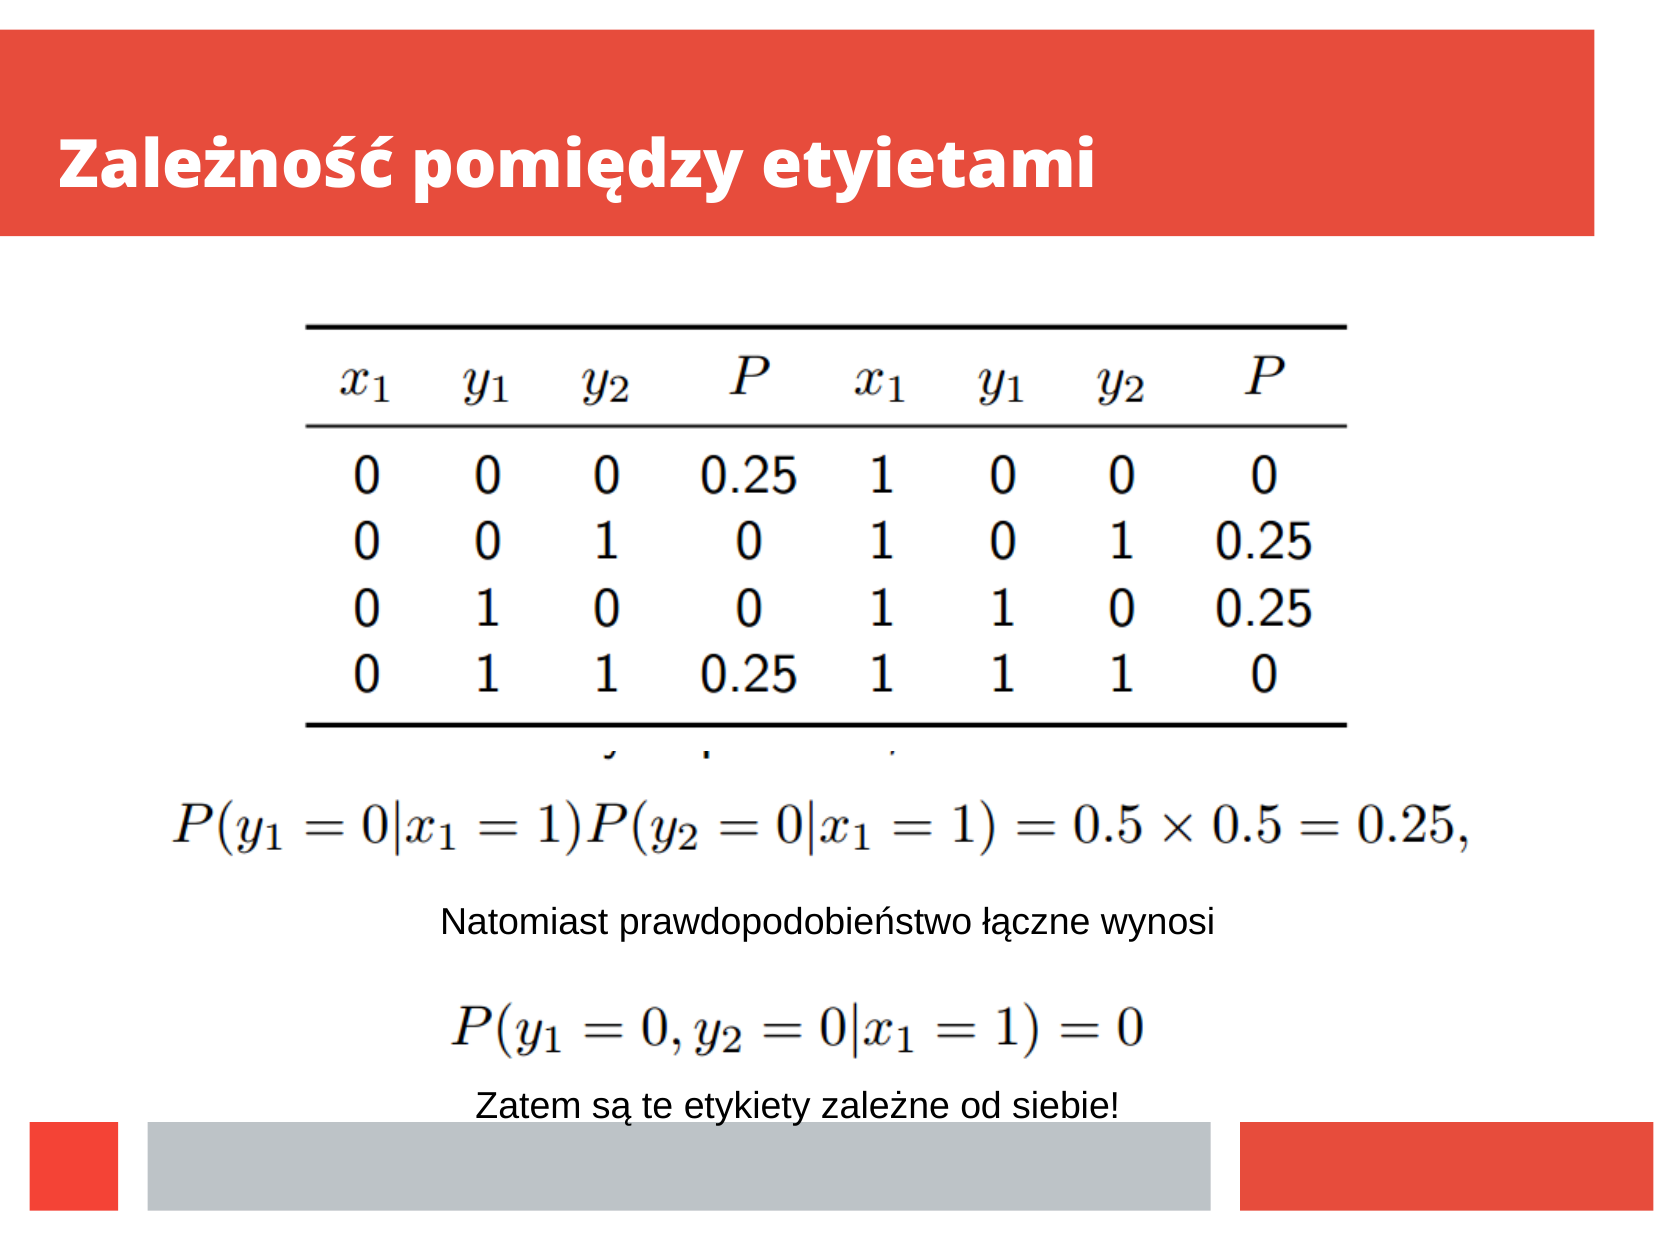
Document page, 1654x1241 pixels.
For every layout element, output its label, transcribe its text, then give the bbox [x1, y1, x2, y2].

title Zależność pomiędzy etyietami [59, 59, 1595, 207]
picture [100, 751, 1512, 886]
picture [271, 305, 1380, 745]
text_box Natomiast prawdopodobieństwo łączne wynosi [425, 893, 1288, 993]
text_box Zatem są te etykiety zależne od siebie! [460, 1077, 1229, 1134]
picture [431, 993, 1146, 1087]
